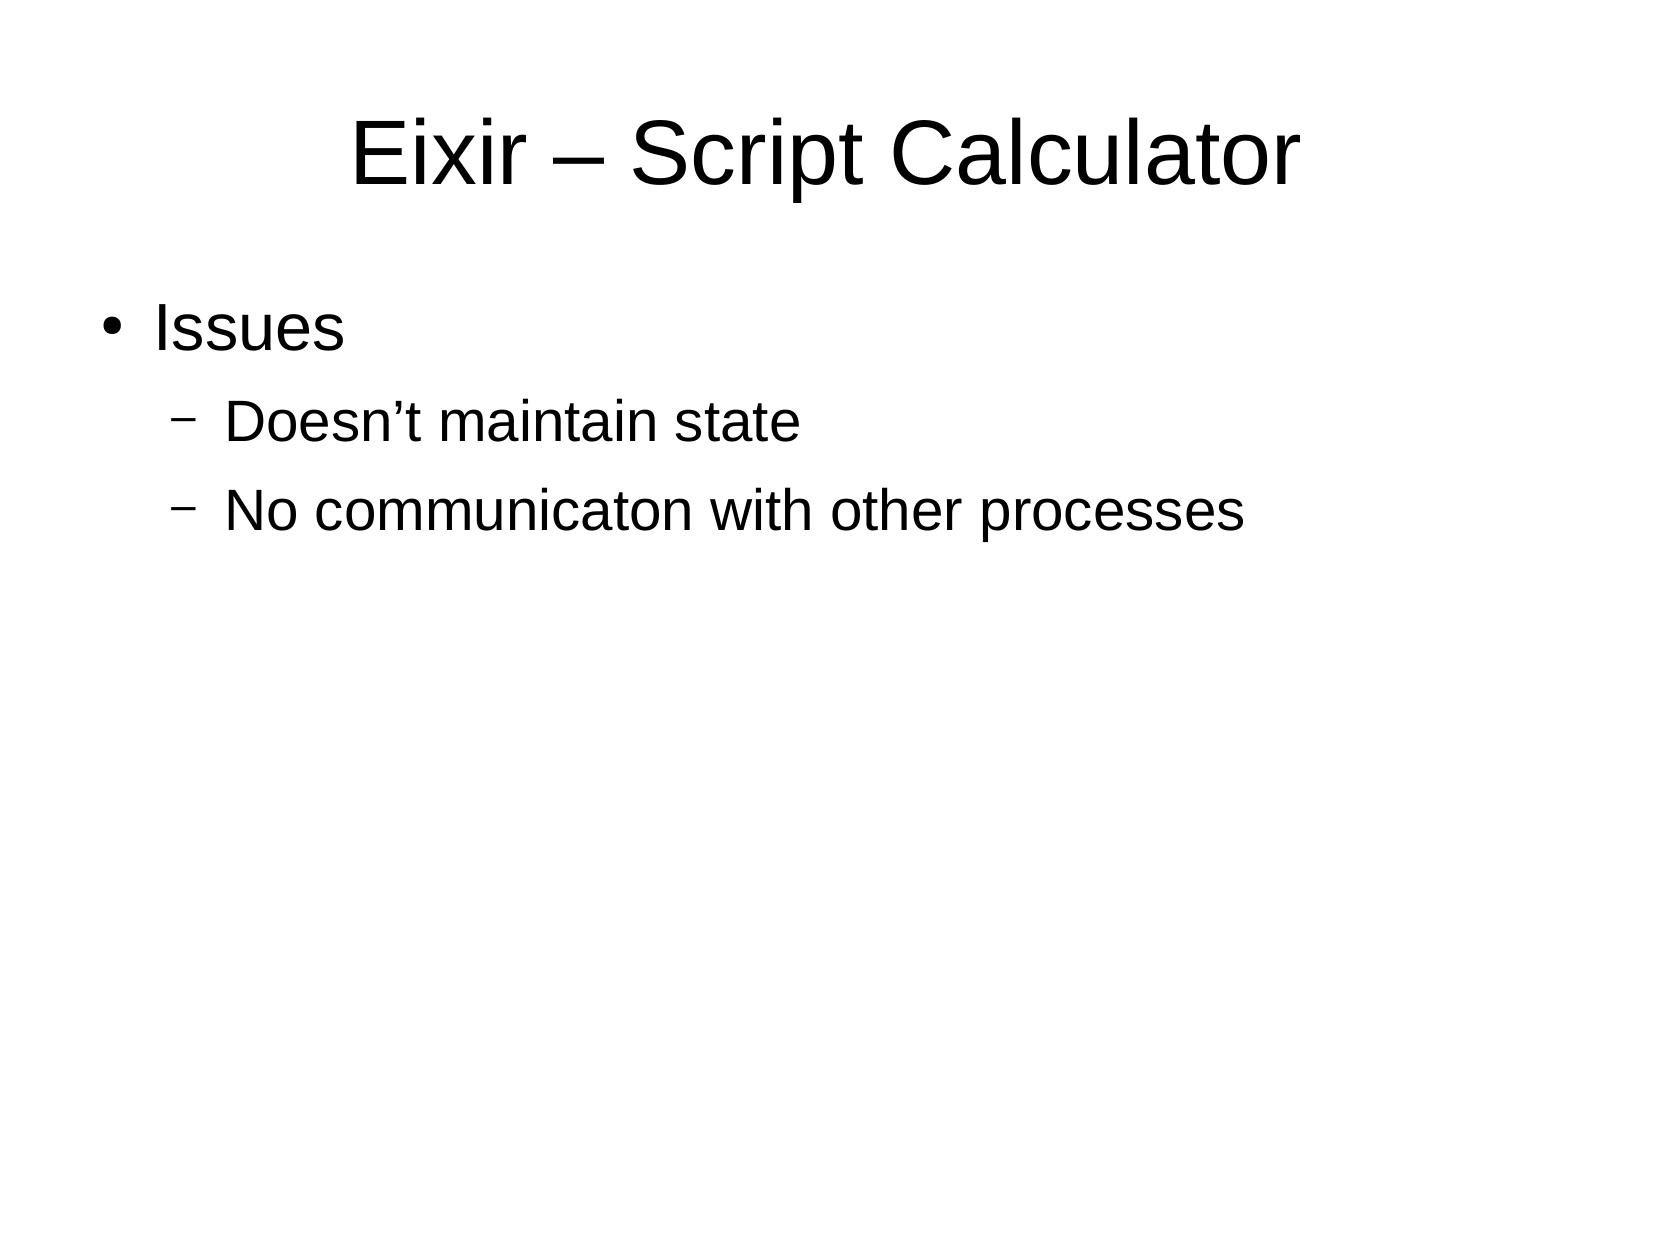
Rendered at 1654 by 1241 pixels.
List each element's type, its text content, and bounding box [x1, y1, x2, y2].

title Eixir – Script Calculator [82, 49, 1571, 257]
list Issues Doesn’t maintain state No communicaton with other processes [82, 290, 1571, 1010]
